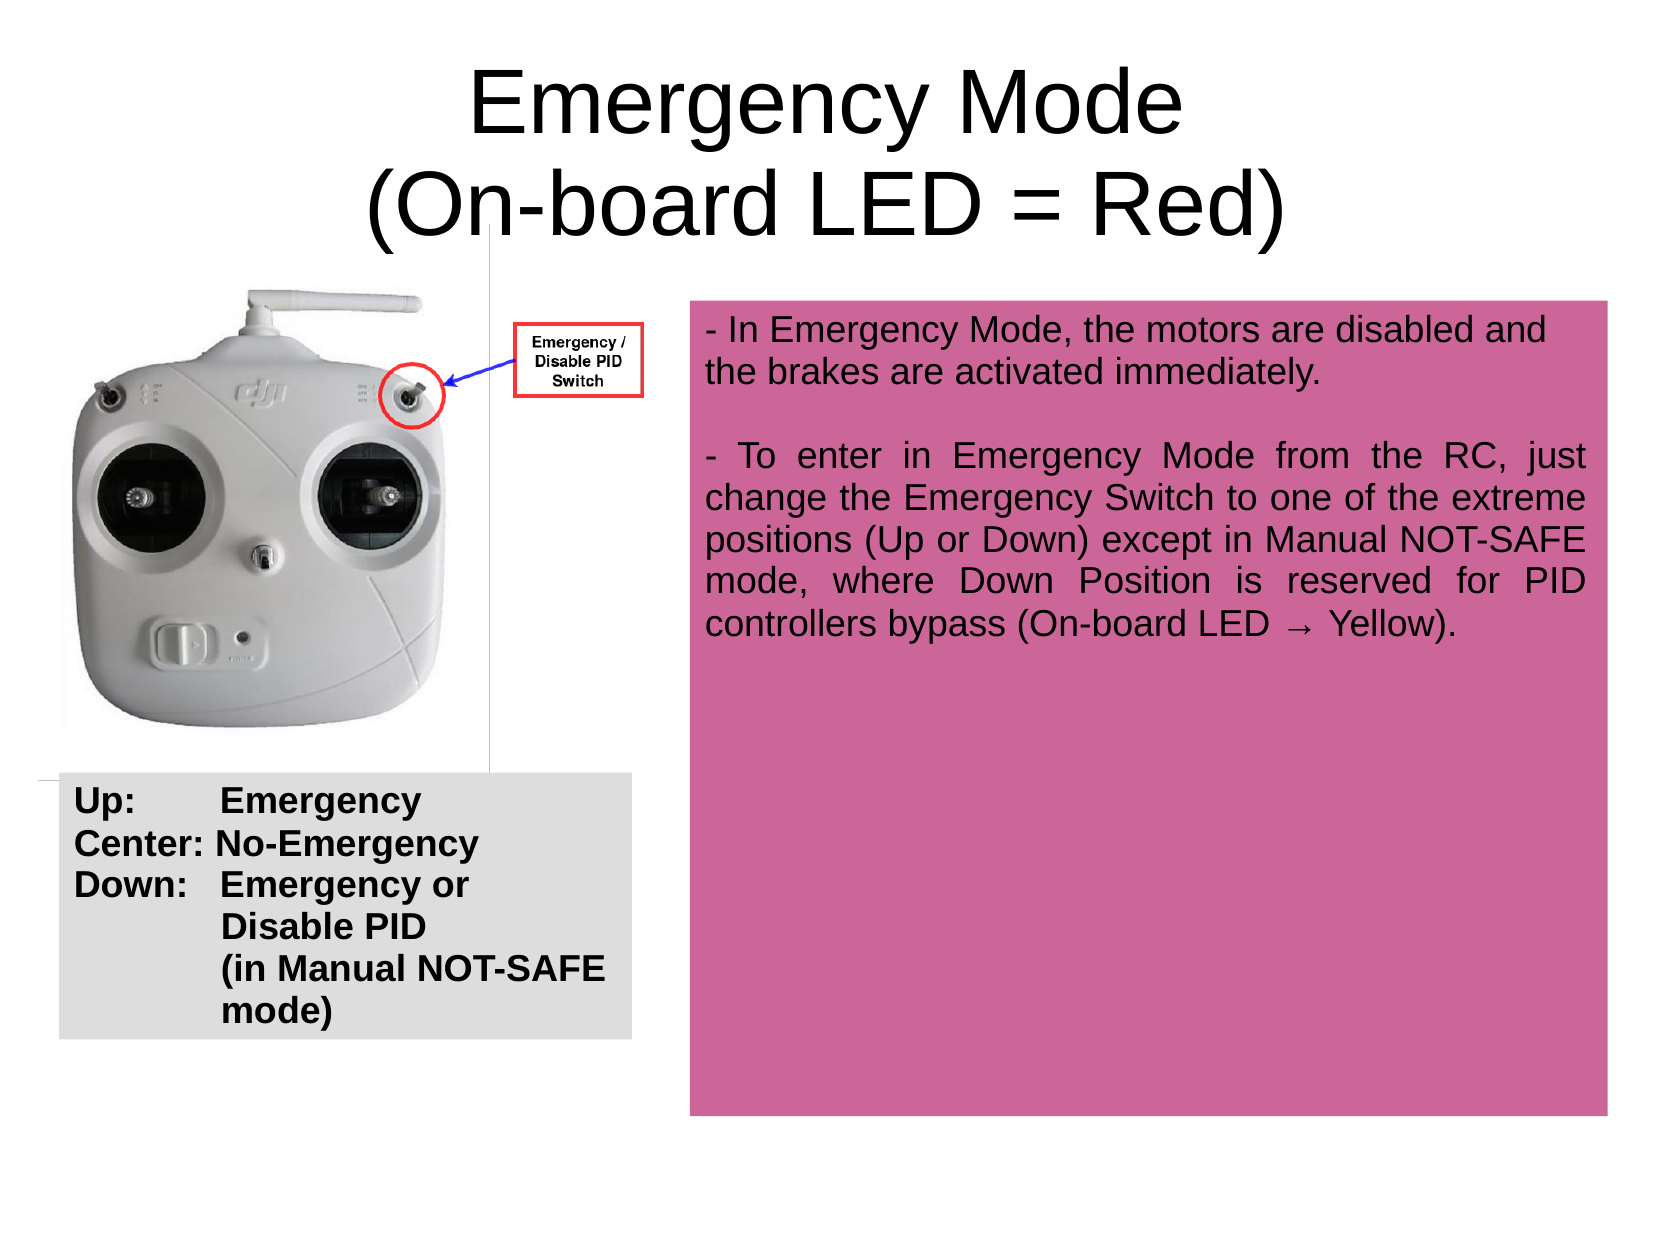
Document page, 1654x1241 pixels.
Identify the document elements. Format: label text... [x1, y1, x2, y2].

title Emergency Mode (On-board LED = Red) [82, 49, 1571, 257]
text_box - In Emergency Mode, the motors are disabled and the brakes are activated immediately. - To enter in Emergency Mode from the RC, just change the Emergency Switch to one of the extreme positions (Up or Down) except in Manual NOT-SAFE mode, where Down Position is reserved for PID controllers bypass (On-board LED → Yellow). [689, 300, 1608, 1117]
picture [38, 224, 644, 781]
text_box Up: Emergency Center: No-Emergency Down: Emergency or Disable PID (in Manual NOT-SAFE mode) [59, 772, 632, 1040]
